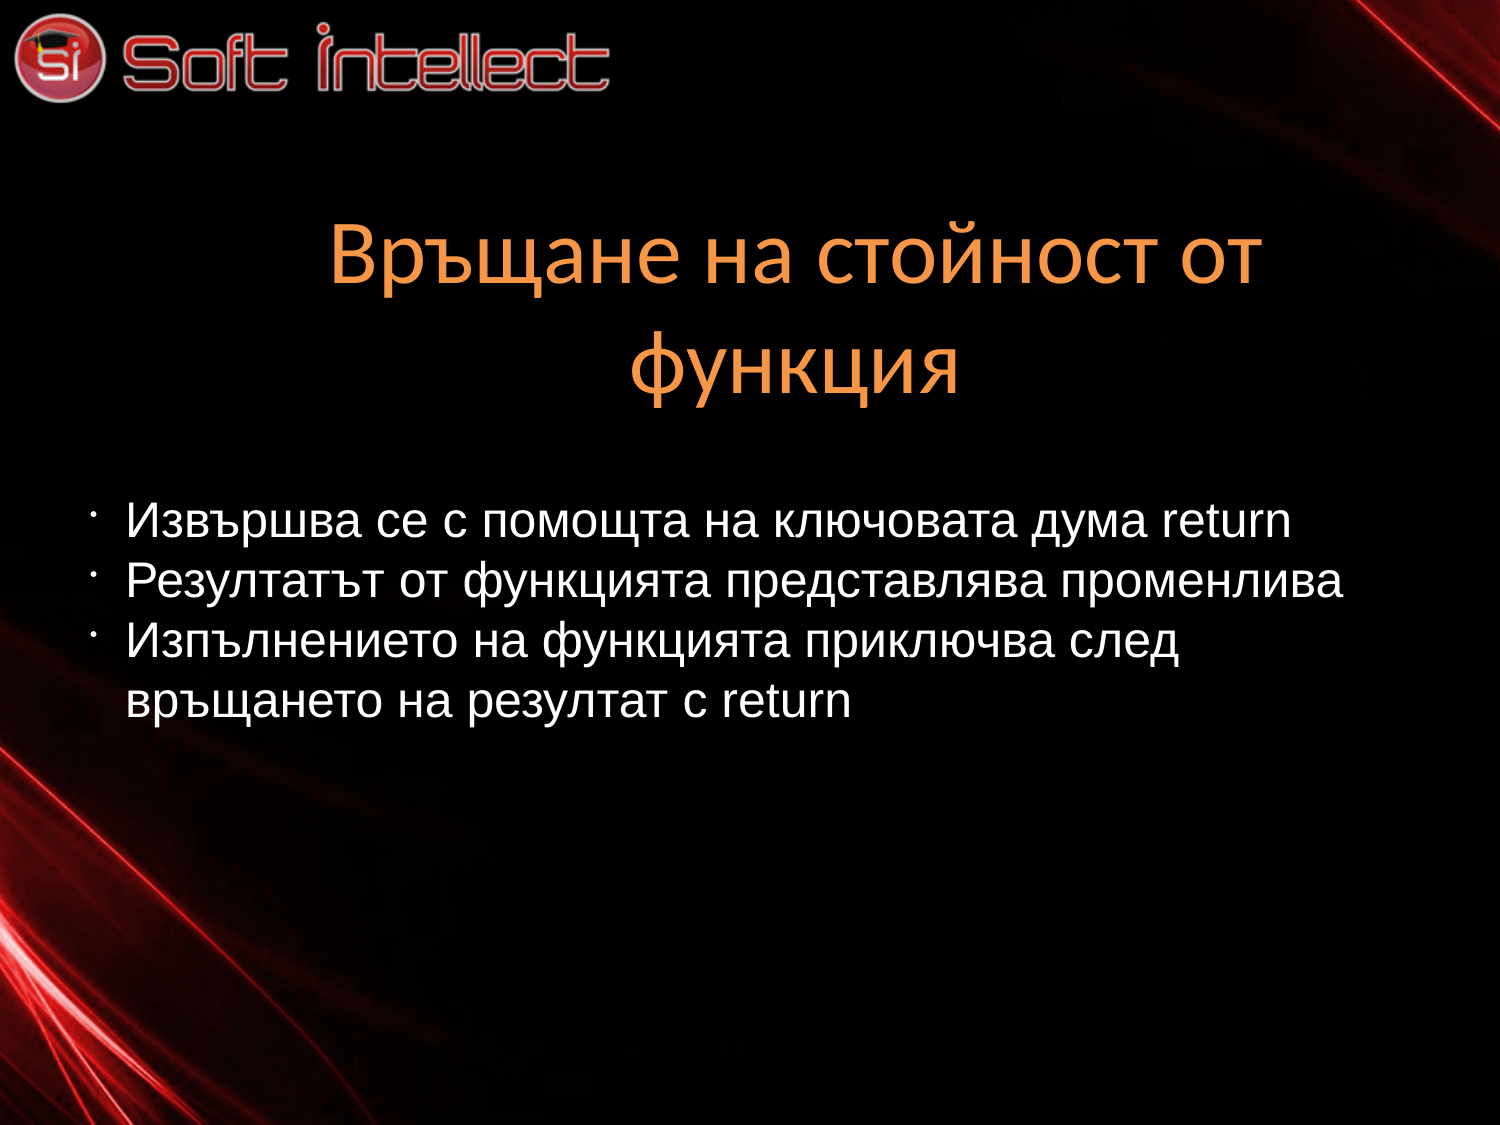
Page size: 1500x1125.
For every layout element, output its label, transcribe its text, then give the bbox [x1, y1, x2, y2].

text_box Извършва се с помощта на ключовата дума return Резултатът от функцията представлява променлива Изпълнението на функцията приключва след връщането на резултат с return [75, 479, 1425, 928]
text_box Връщане на стойност от функция [158, 181, 1434, 423]
picture [0, 0, 1500, 1125]
